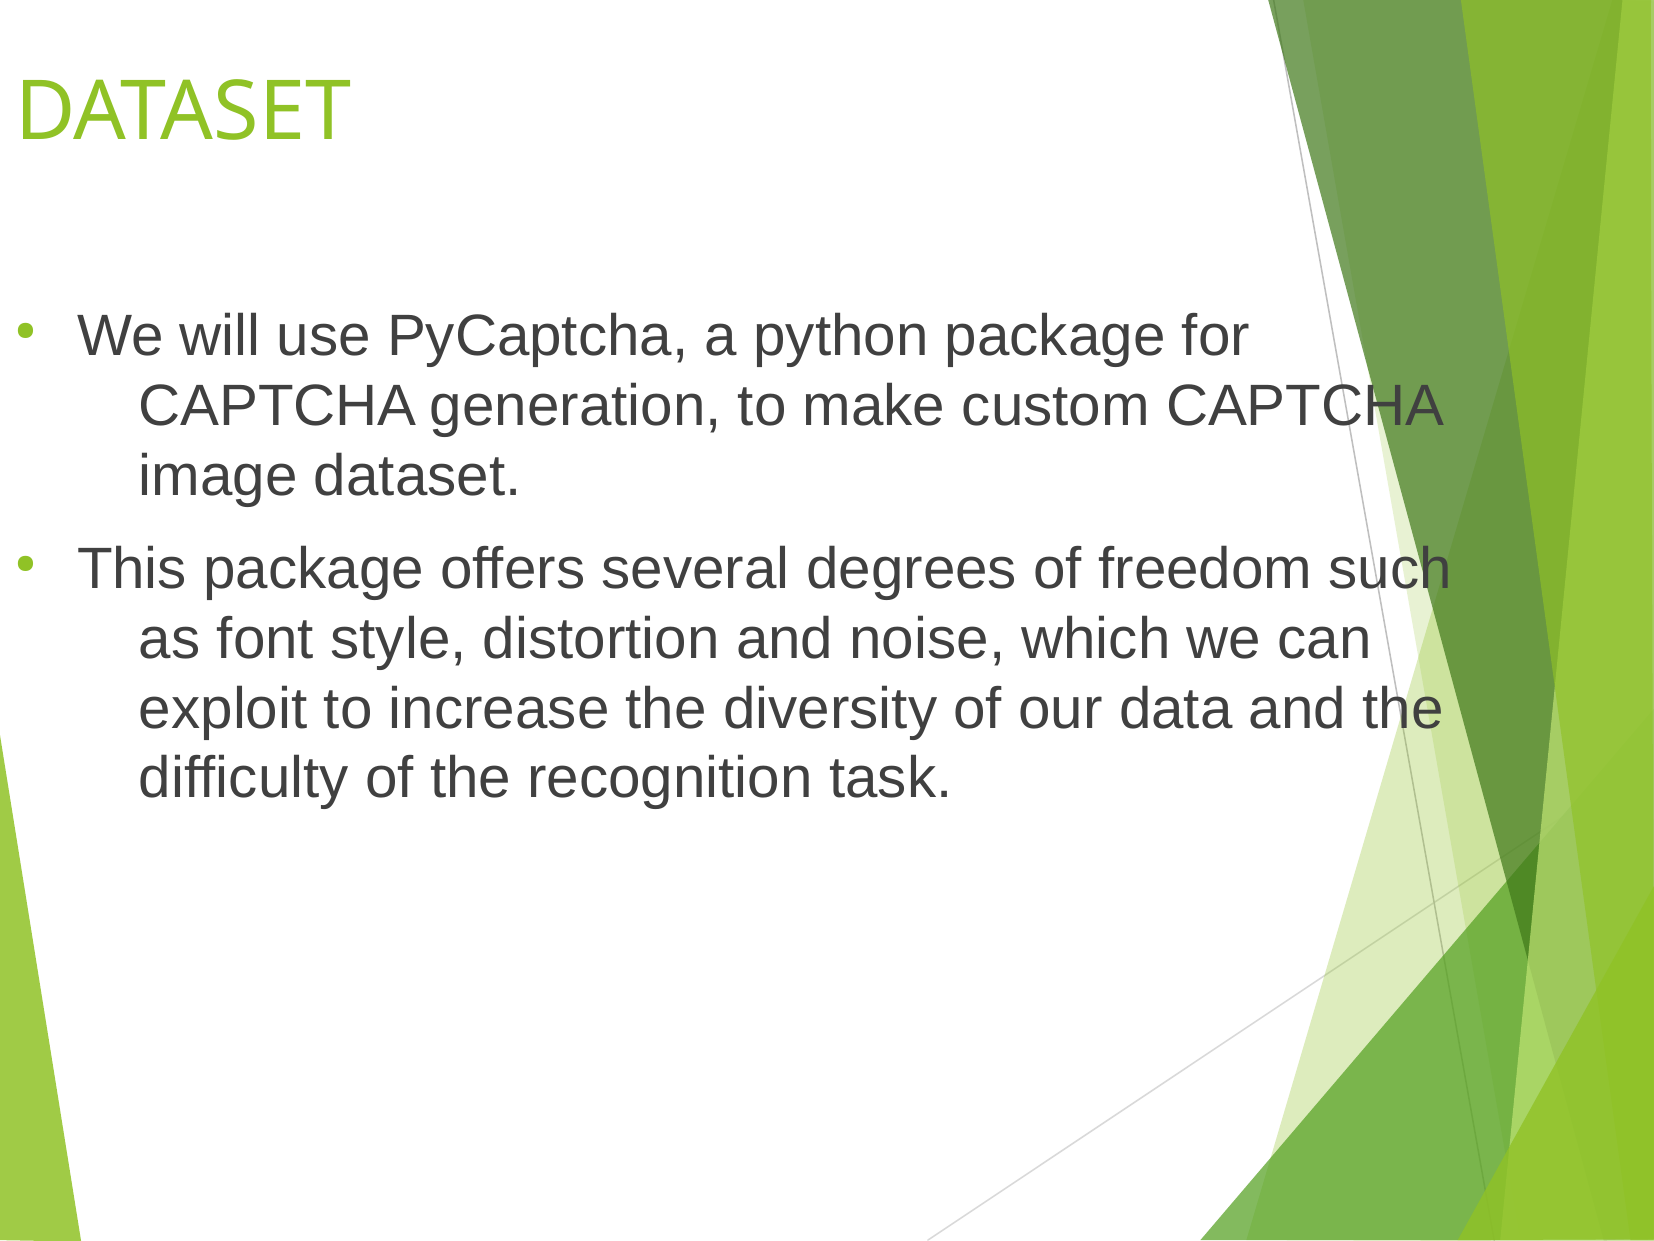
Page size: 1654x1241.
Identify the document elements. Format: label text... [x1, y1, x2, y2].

title DATASET [0, 49, 1489, 257]
list We will use PyCaptcha, a python package for CAPTCHA generation, to make custom CAPTCHA image dataset. This package offers several degrees of freedom such as font style, distortion and noise, which we can exploit to increase the diversity of our data and the difficulty of the recognition task. [0, 290, 1489, 1109]
